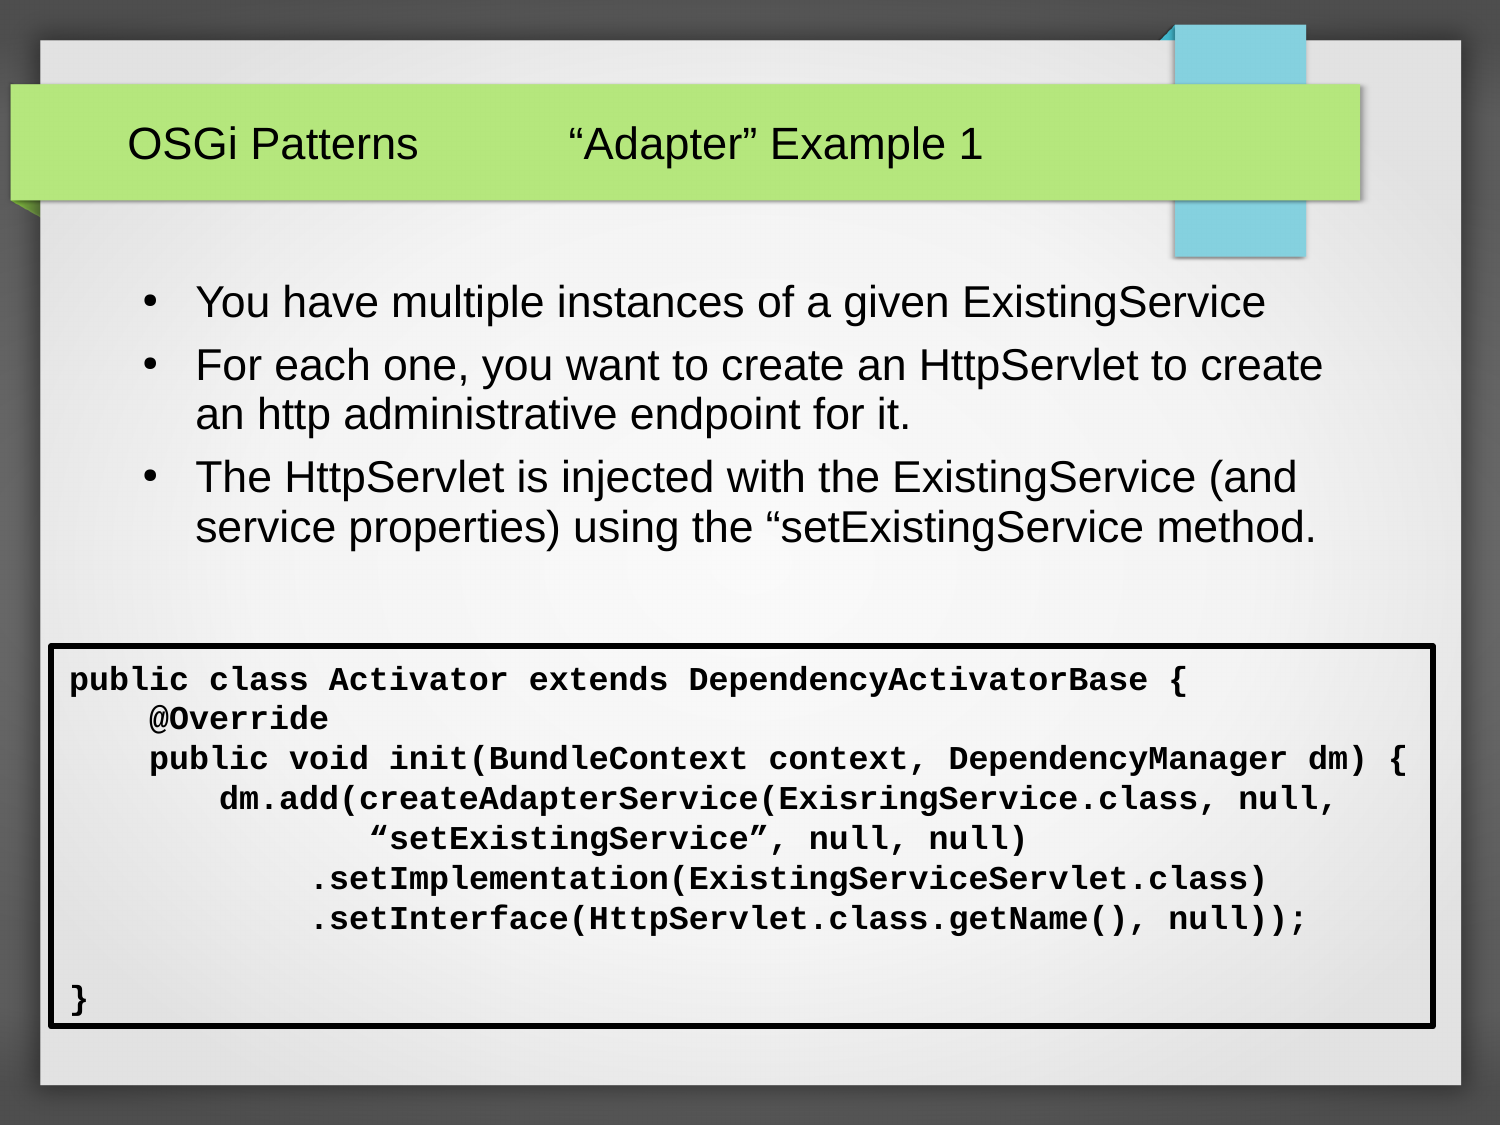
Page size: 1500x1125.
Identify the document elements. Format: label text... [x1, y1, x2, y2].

text_box public class Activator extends DependencyActivatorBase { @Override public void init(BundleContext context, DependencyManager dm) { dm.add(createAdapterService(ExisringService.class, null, “setExistingService”, null, null) .setImplementation(ExistingServiceServlet.class) .setInterface(HttpServlet.class.getName(), null)); } [51, 646, 1433, 1027]
picture [0, 0, 1500, 1125]
list You have multiple instances of a given ExistingService For each one, you want to create an HttpServlet to create an http administrative endpoint for it. The HttpServlet is injected with the ExistingService (and service properties) using the “setExistingService method. [109, 269, 1385, 610]
title OSGi Patterns “Adapter” Example 1 [112, 42, 1454, 246]
